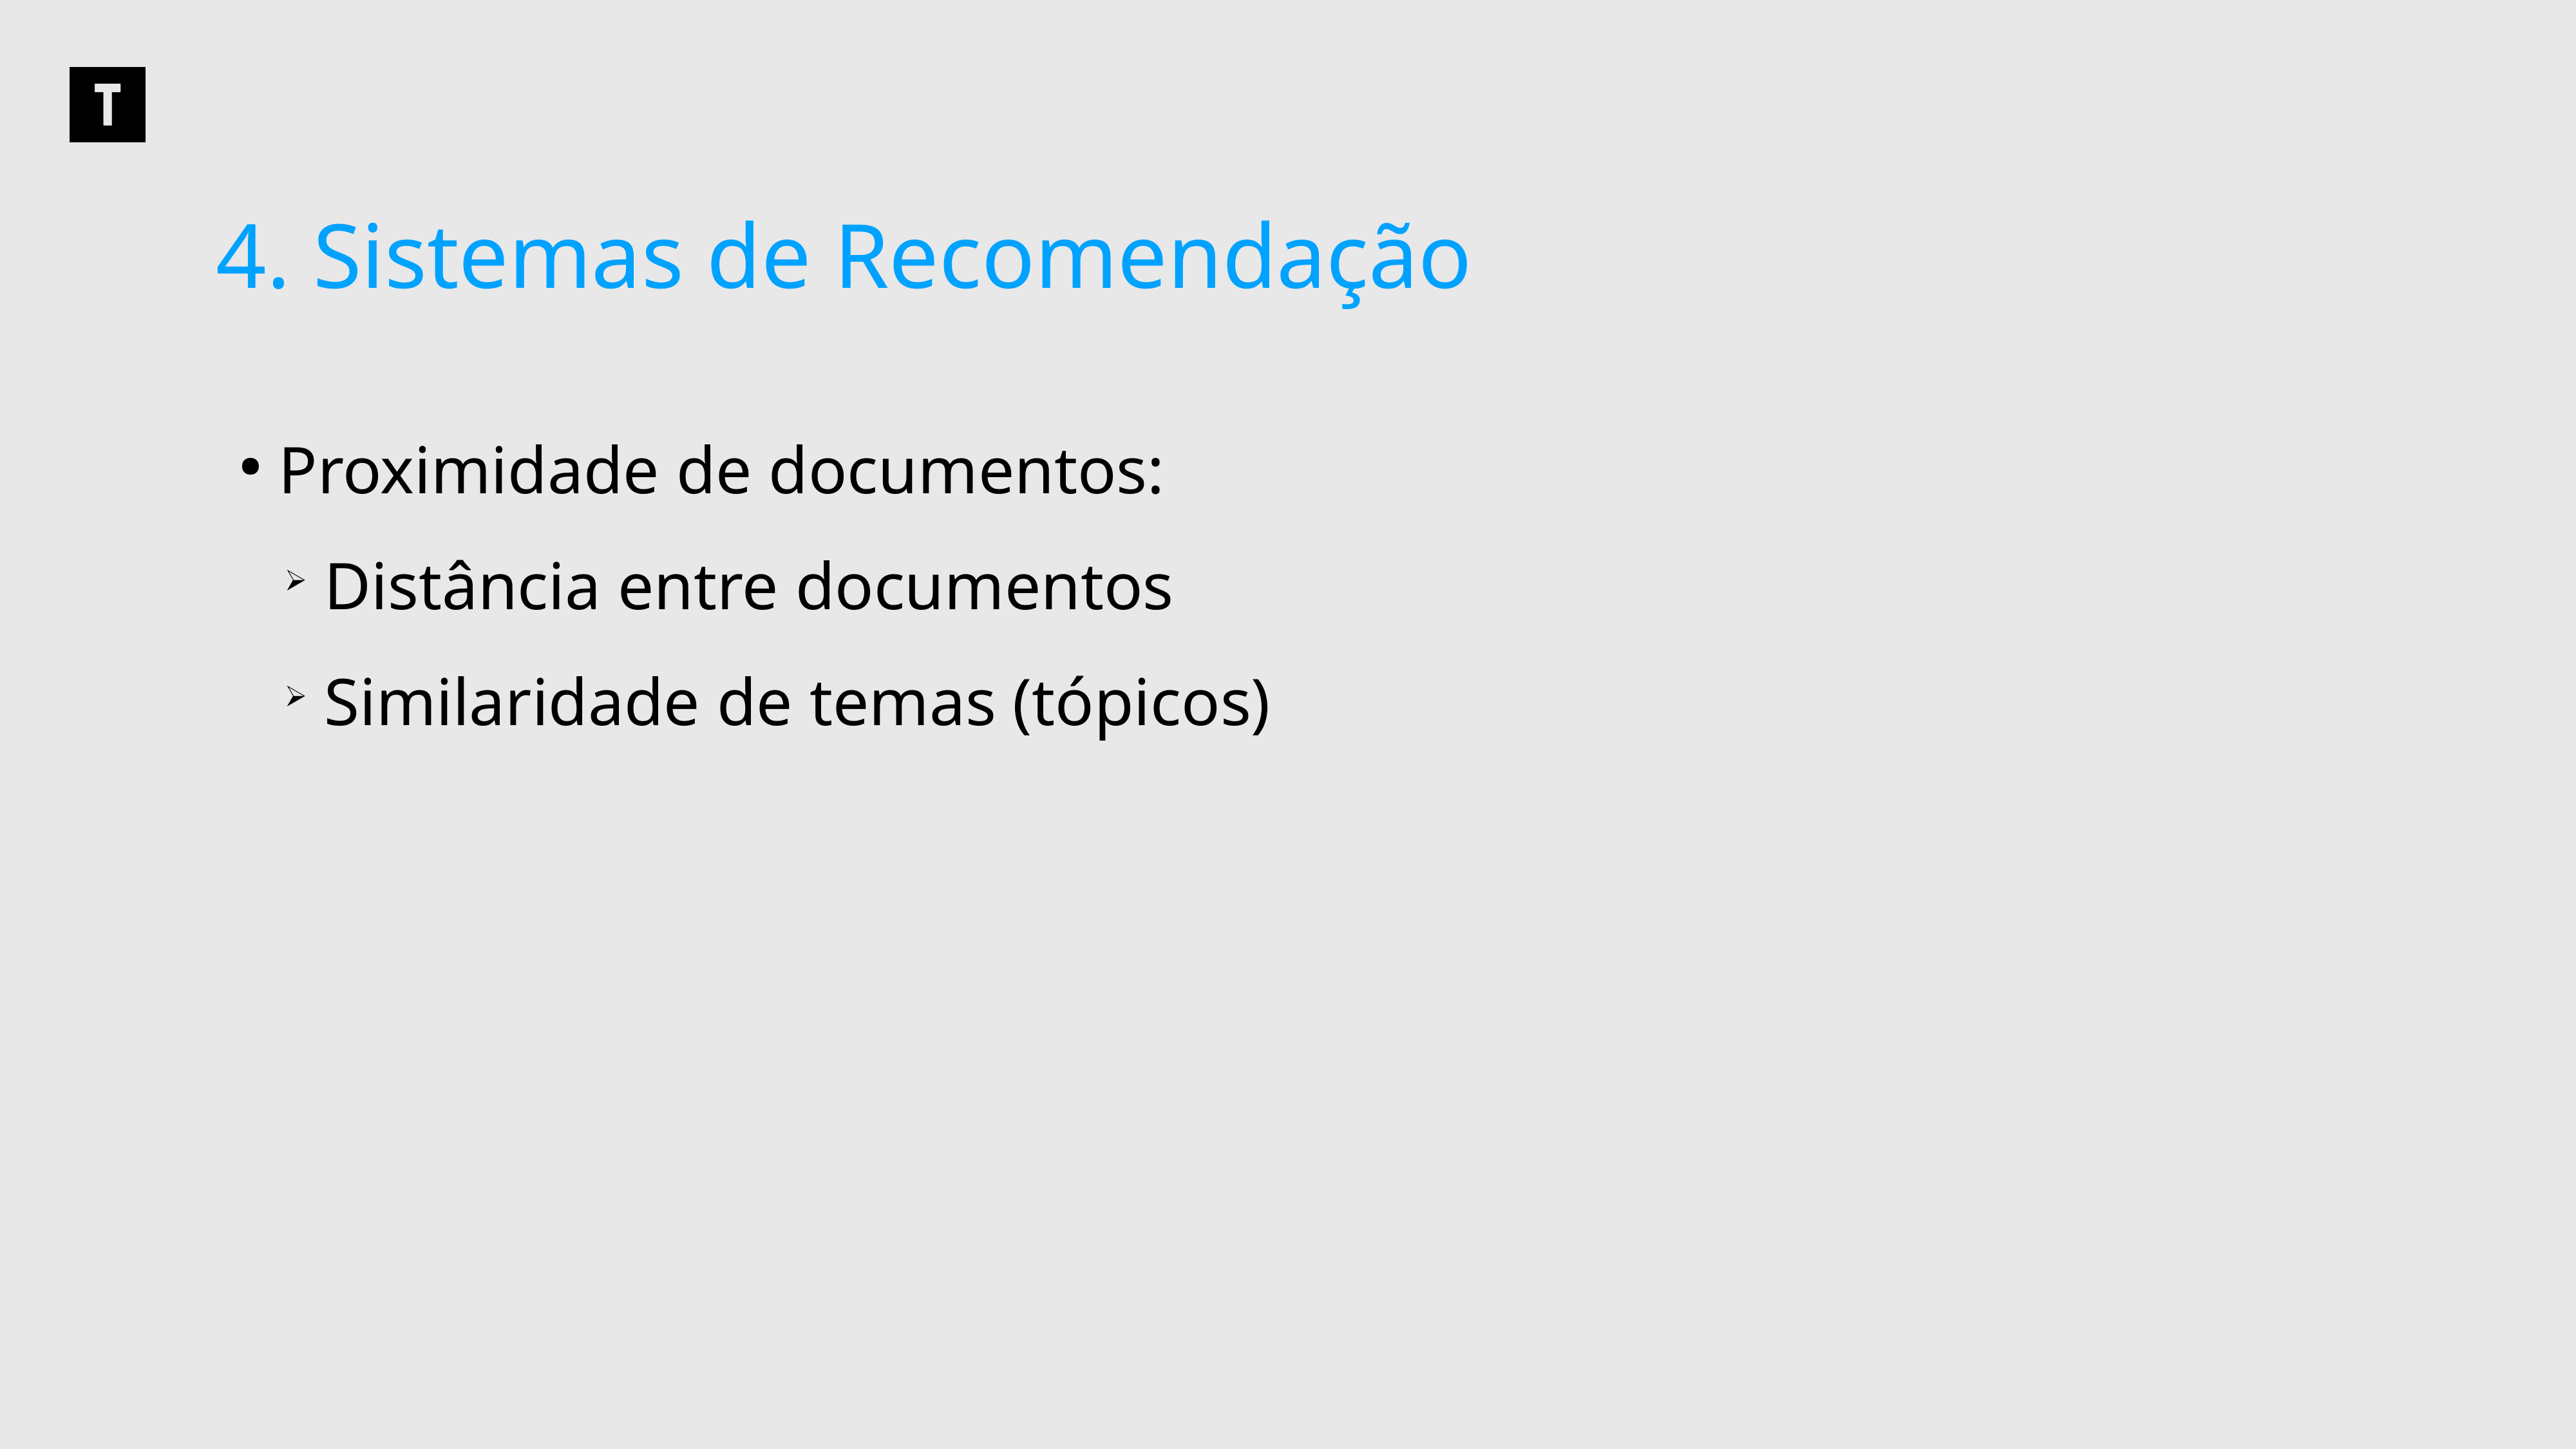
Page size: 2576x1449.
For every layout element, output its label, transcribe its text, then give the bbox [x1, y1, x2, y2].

text_box Proximidade de documentos: Distância entre documentos Similaridade de temas (tópicos) [211, 385, 2351, 589]
picture [70, 67, 146, 142]
text_box 4. Sistemas de Recomendação [211, 194, 2267, 312]
